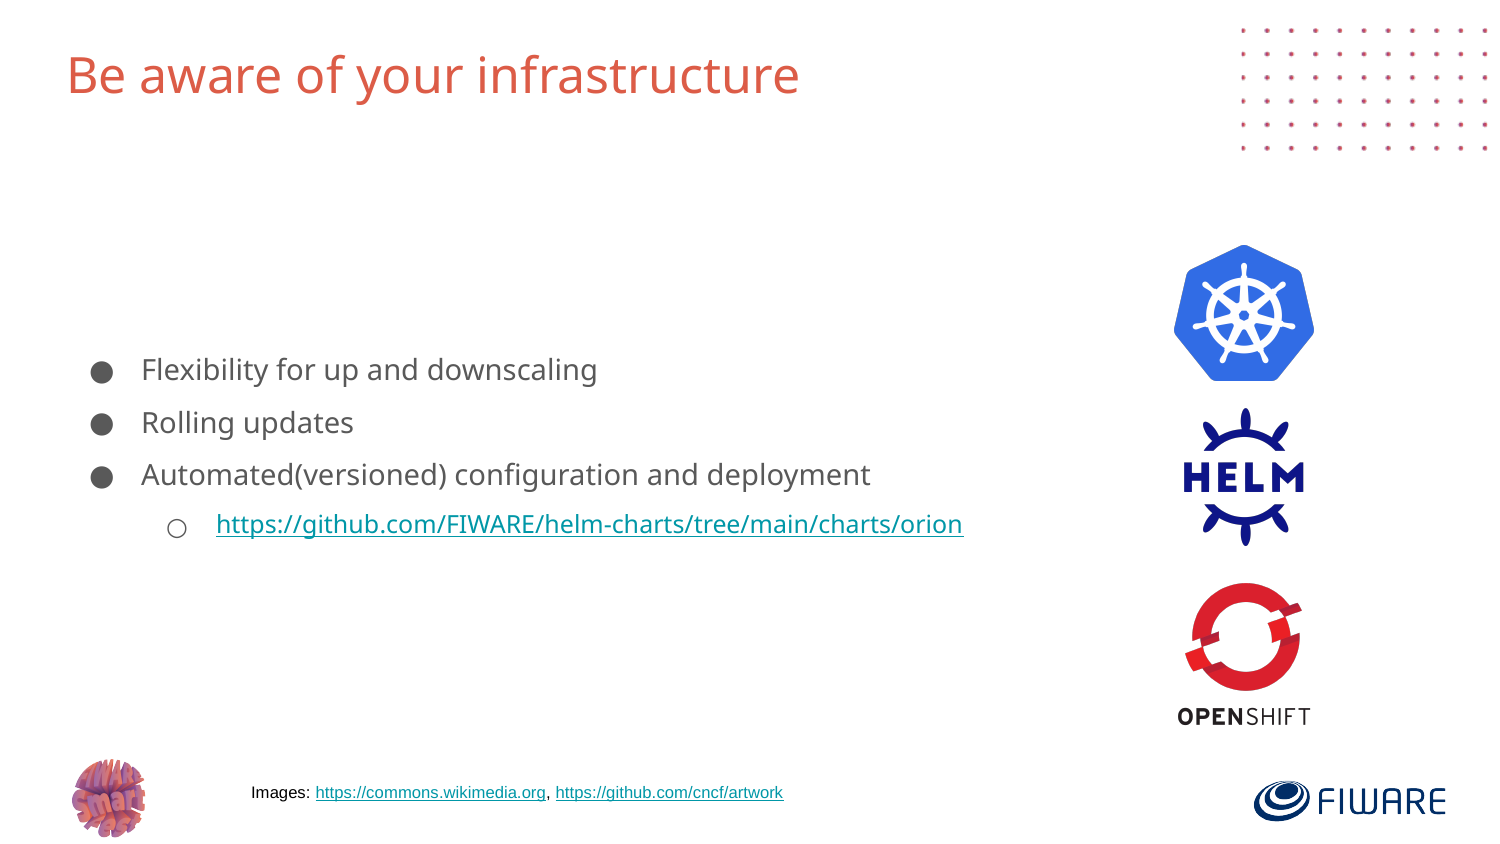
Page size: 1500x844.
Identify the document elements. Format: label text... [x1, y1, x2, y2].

picture [63, 755, 160, 844]
picture [1174, 579, 1314, 729]
picture [1174, 245, 1314, 381]
picture [1174, 407, 1314, 547]
picture [1252, 778, 1449, 823]
list Flexibility for up and downscaling Rolling updates Automated(versioned) configuration and deployment https://github.com/FIWARE/helm-charts/tree/main/charts/orion [51, 318, 1042, 755]
title Be aware of your infrastructure [51, 28, 1129, 152]
picture [1241, 28, 1488, 151]
text_box Images: https://commons.wikimedia.org, https://github.com/cncf/artwork [236, 767, 1069, 818]
